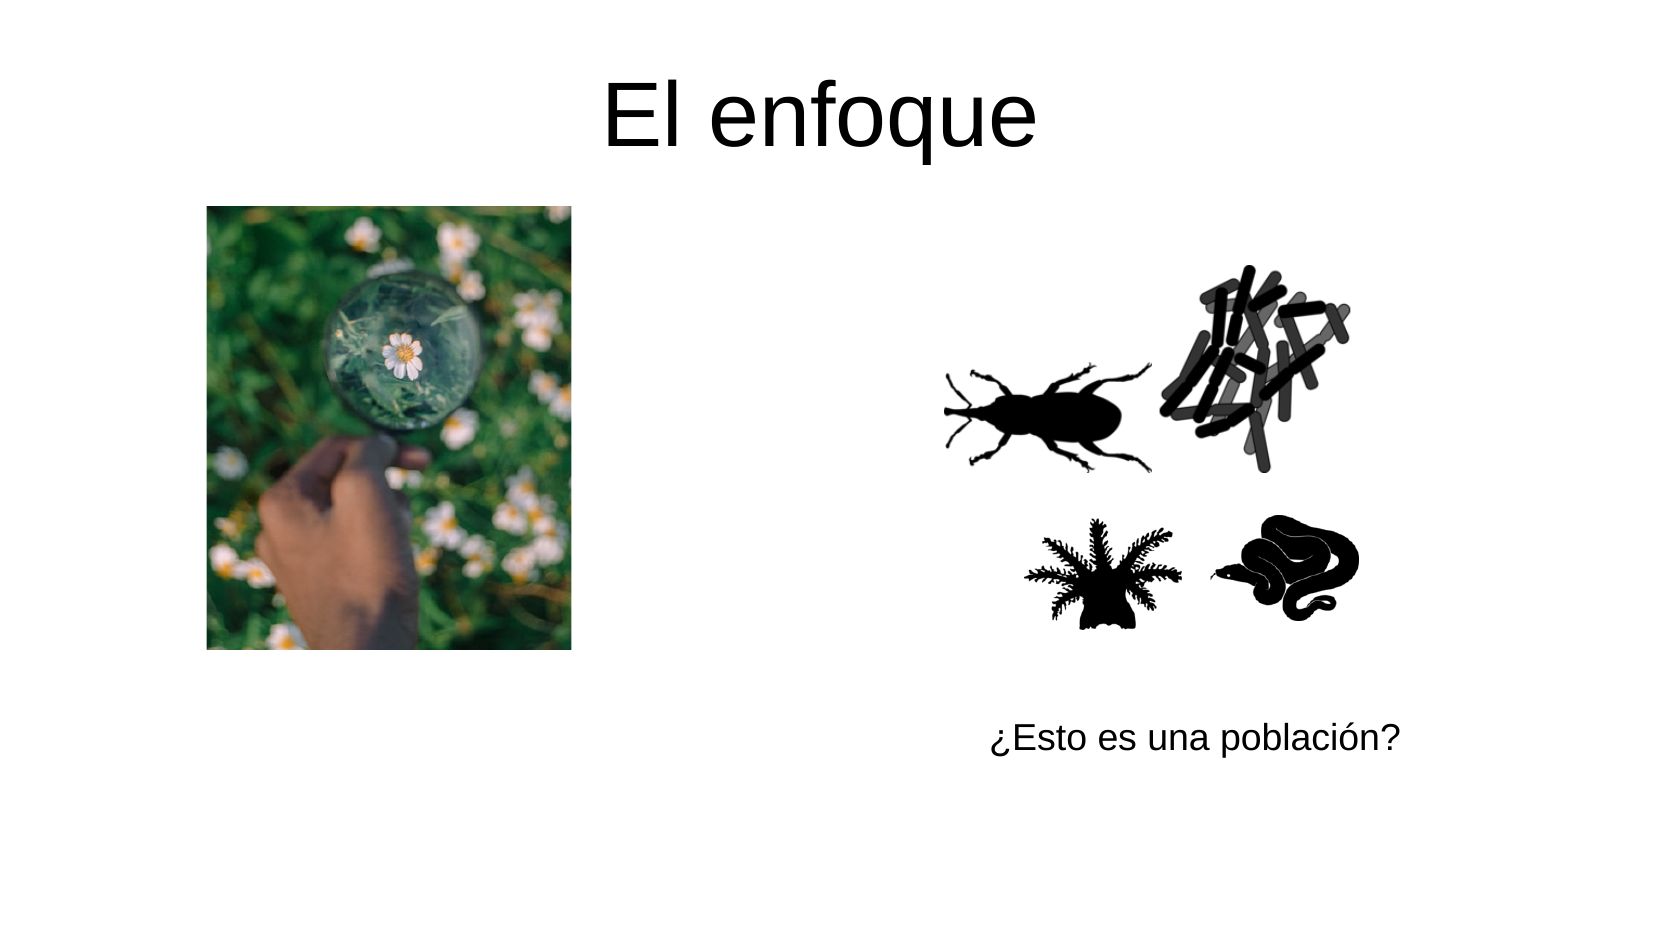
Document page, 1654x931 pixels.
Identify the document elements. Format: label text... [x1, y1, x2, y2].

picture [206, 206, 572, 650]
text_box ¿Esto es una población? [974, 708, 1416, 766]
title El enfoque [76, 37, 1565, 193]
picture [944, 265, 1359, 630]
